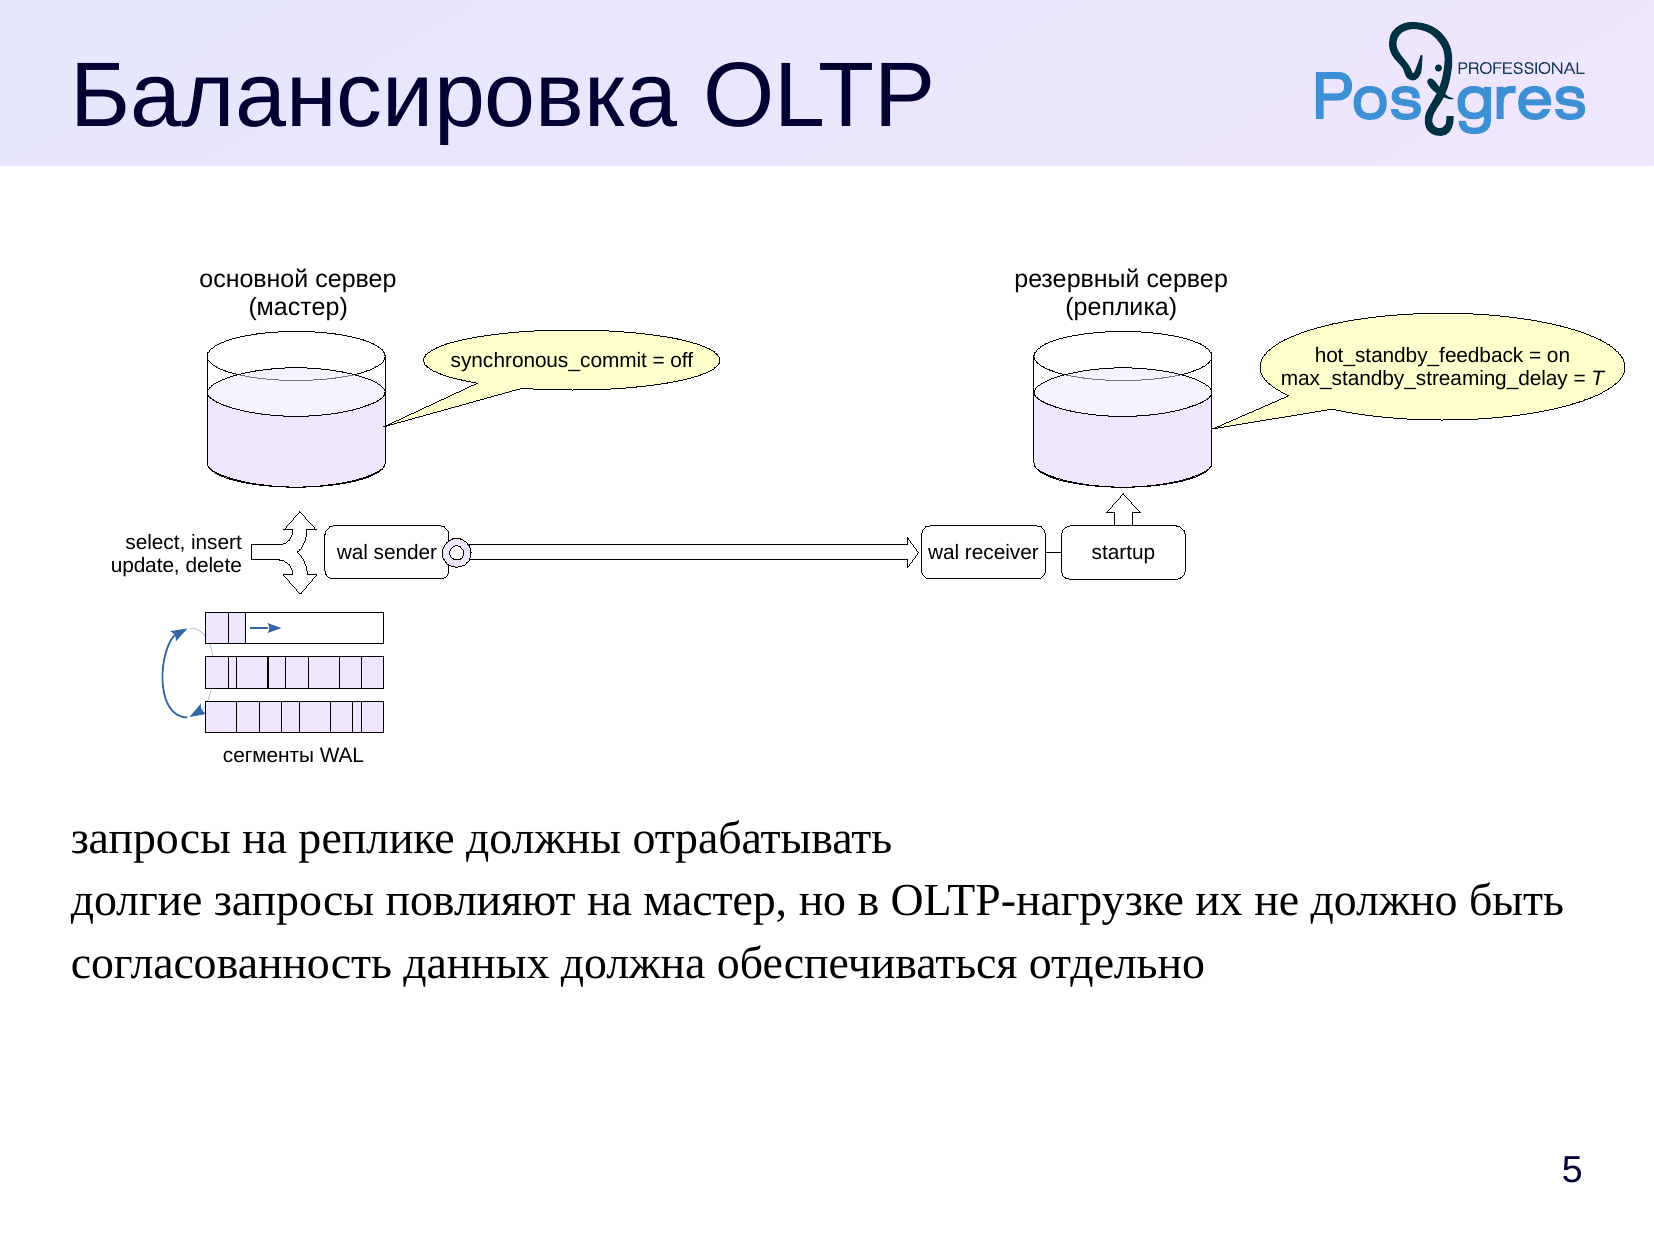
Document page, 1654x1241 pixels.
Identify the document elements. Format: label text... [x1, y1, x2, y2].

text_box synchronous_commit = off [383, 330, 720, 427]
text_box [206, 613, 246, 643]
text_box wal sender [324, 525, 449, 579]
text_box резервный сервер (реплика) [999, 257, 1244, 329]
text_box [1033, 331, 1212, 488]
text_box startup [1061, 525, 1186, 580]
text_box [442, 537, 919, 568]
text_box [207, 331, 386, 488]
text_box основной сервер (мастер) [184, 257, 413, 329]
text_box сегменты WAL [208, 735, 380, 775]
text_box hot_standby_feedback = on max_standby_streaming_delay = T [1212, 313, 1625, 429]
text_box [257, 511, 317, 594]
title Балансировка OLTP [70, 43, 1241, 147]
text_box wal receiver [921, 525, 1046, 579]
text_box select, insert update, delete [96, 523, 257, 586]
text_box [206, 657, 383, 688]
text_box [206, 702, 383, 732]
list запросы на реплике должны отрабатывать долгие запросы повлияют на мастер, но в OLTP-нагрузке их не должно быть согласованность данных должна обеспечиваться отдельно [70, 283, 1583, 1141]
text_box [1106, 493, 1141, 525]
